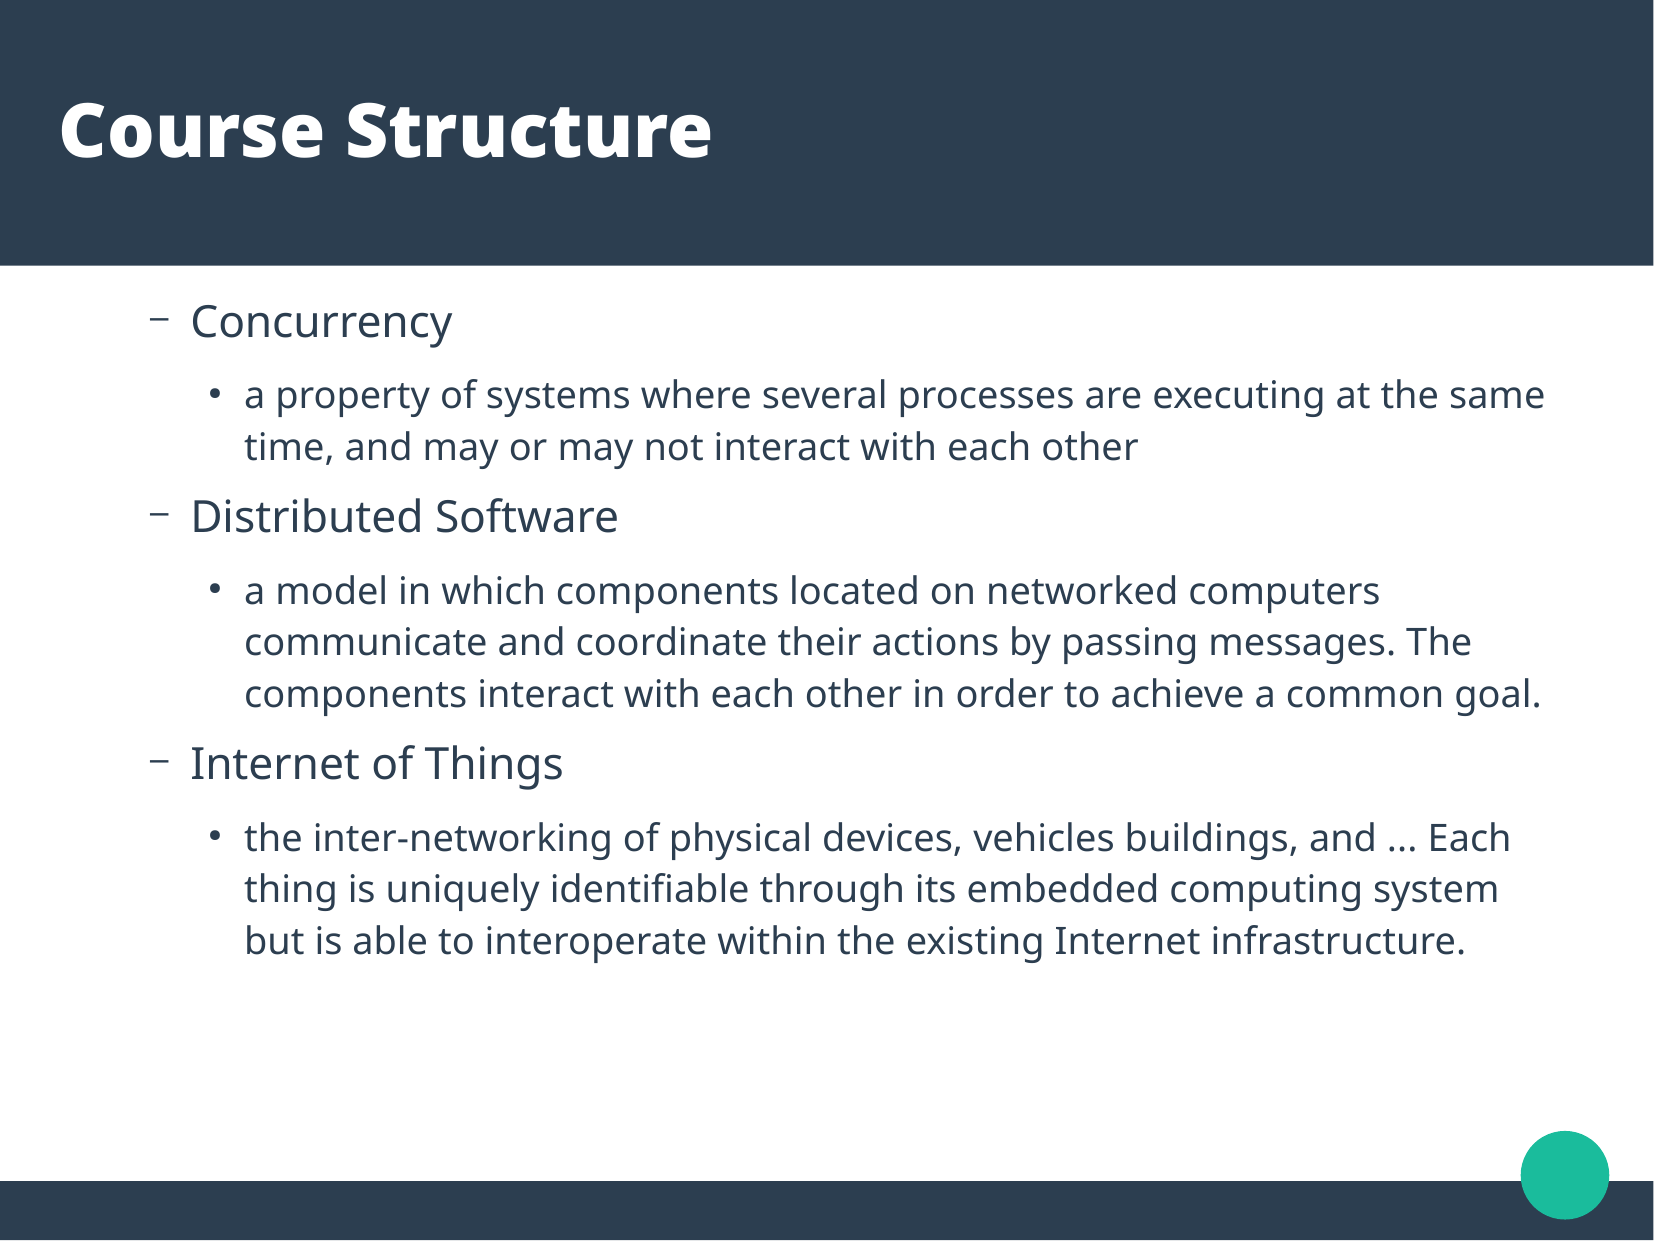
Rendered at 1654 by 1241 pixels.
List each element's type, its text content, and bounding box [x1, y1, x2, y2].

list Concurrency a property of systems where several processes are executing at the same time, and may or may not interact with each other Distributed Software a model in which components located on networked computers communicate and coordinate their actions by passing messages. The components interact with each other in order to achieve a common goal. Internet of Things the inter-networking of physical devices, vehicles buildings, and ... Each thing is uniquely identifiable through its embedded computing system but is able to interoperate within the existing Internet infrastructure. [82, 290, 1571, 1010]
title Course Structure [59, 49, 1595, 207]
